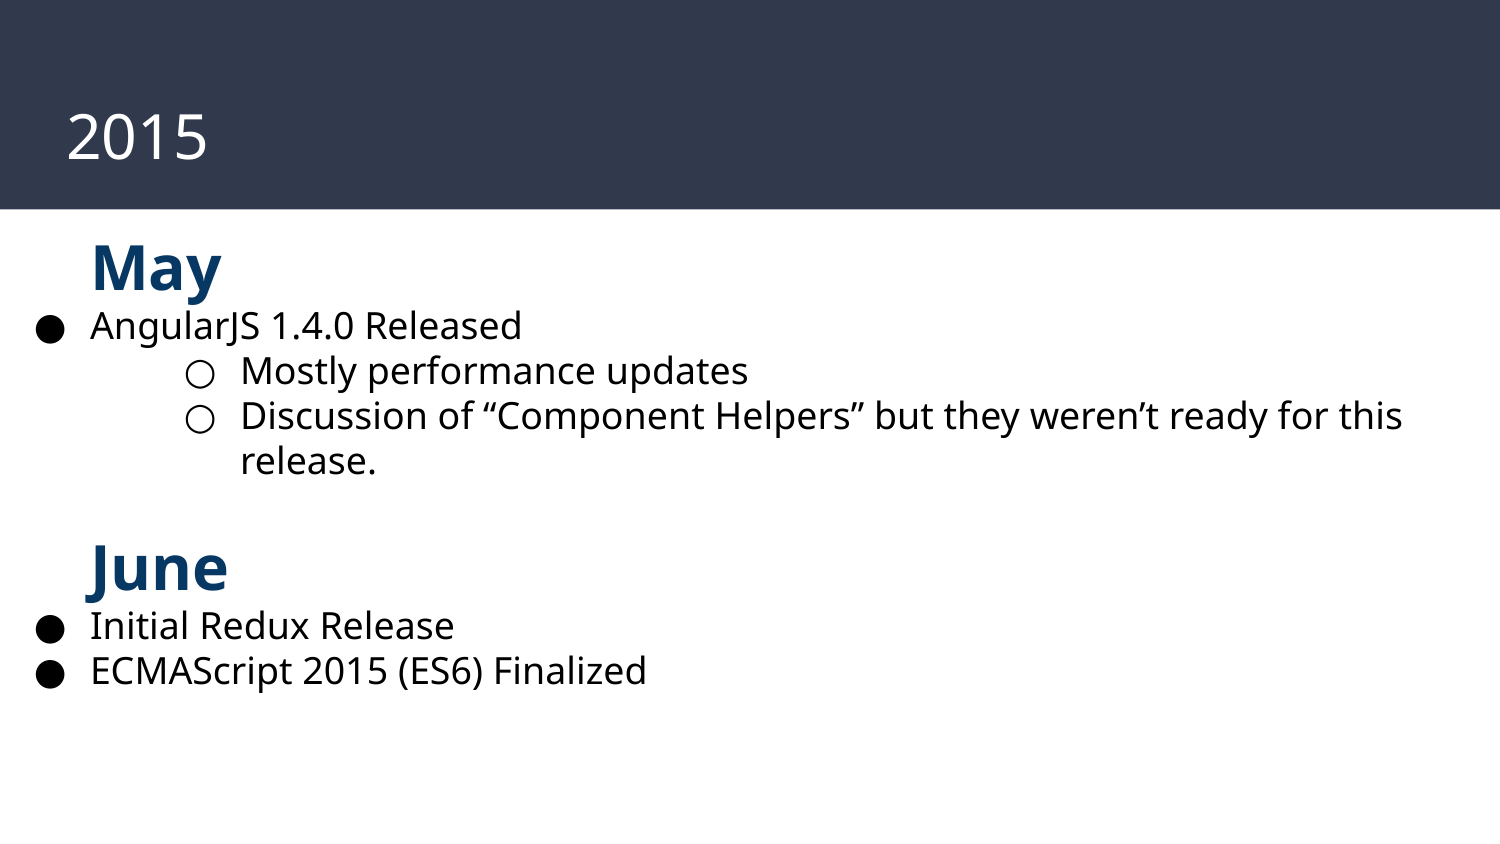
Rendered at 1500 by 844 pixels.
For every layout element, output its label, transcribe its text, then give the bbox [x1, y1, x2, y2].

title 2015 [51, 82, 1449, 185]
text_box May AngularJS 1.4.0 Released Mostly performance updates Discussion of “Component Helpers” but they weren’t ready for this release. June Initial Redux Release ECMAScript 2015 (ES6) Finalized [0, 212, 1500, 830]
